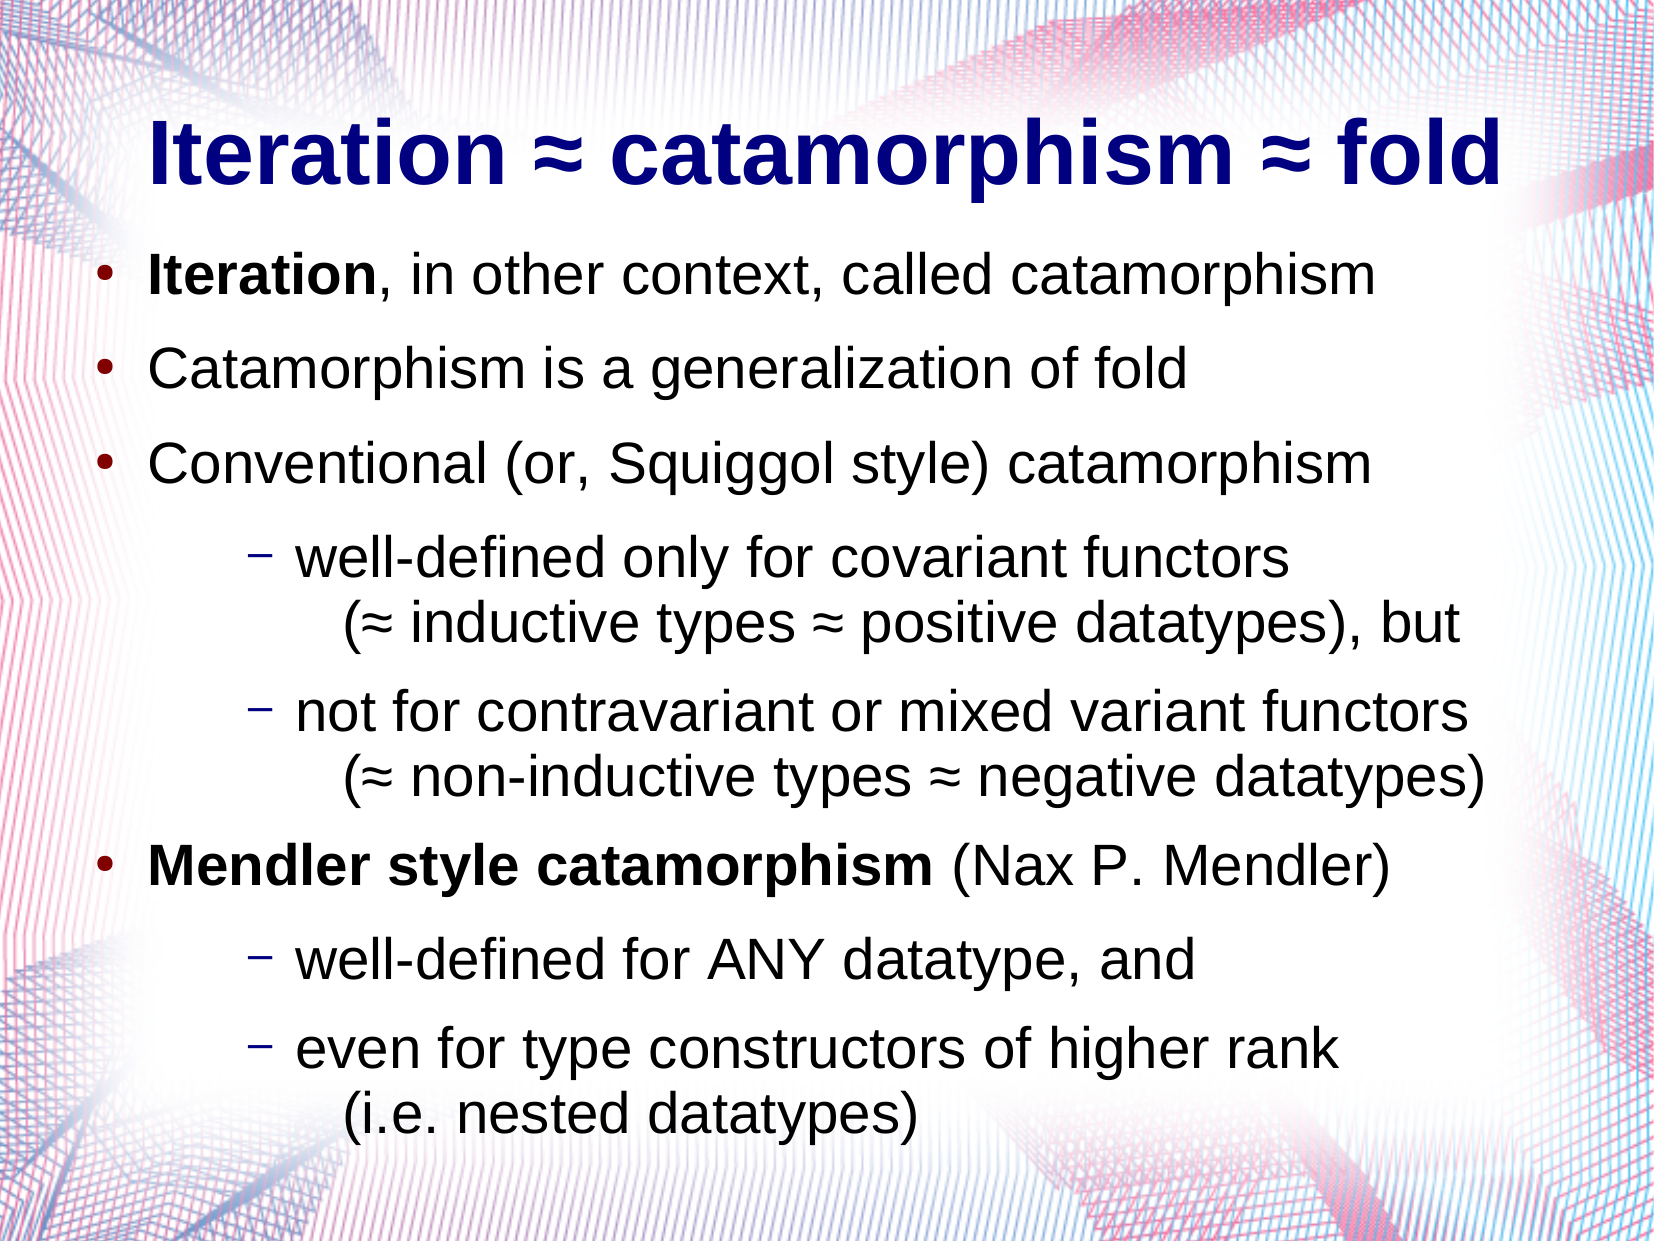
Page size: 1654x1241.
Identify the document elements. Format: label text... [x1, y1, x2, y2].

picture [0, 0, 1654, 1241]
list Iteration, in other context, called catamorphism Catamorphism is a generalization of fold Conventional (or, Squiggol style) catamorphism well-defined only for covariant functors (≈ inductive types ≈ positive datatypes), but not for contravariant or mixed variant functors (≈ non-inductive types ≈ negative datatypes) Mendler style catamorphism (Nax P. Mendler) well-defined for ANY datatype, and even for type constructors of higher rank (i.e. nested datatypes) [59, 241, 1595, 1146]
title Iteration ≈ catamorphism ≈ fold [82, 49, 1571, 241]
